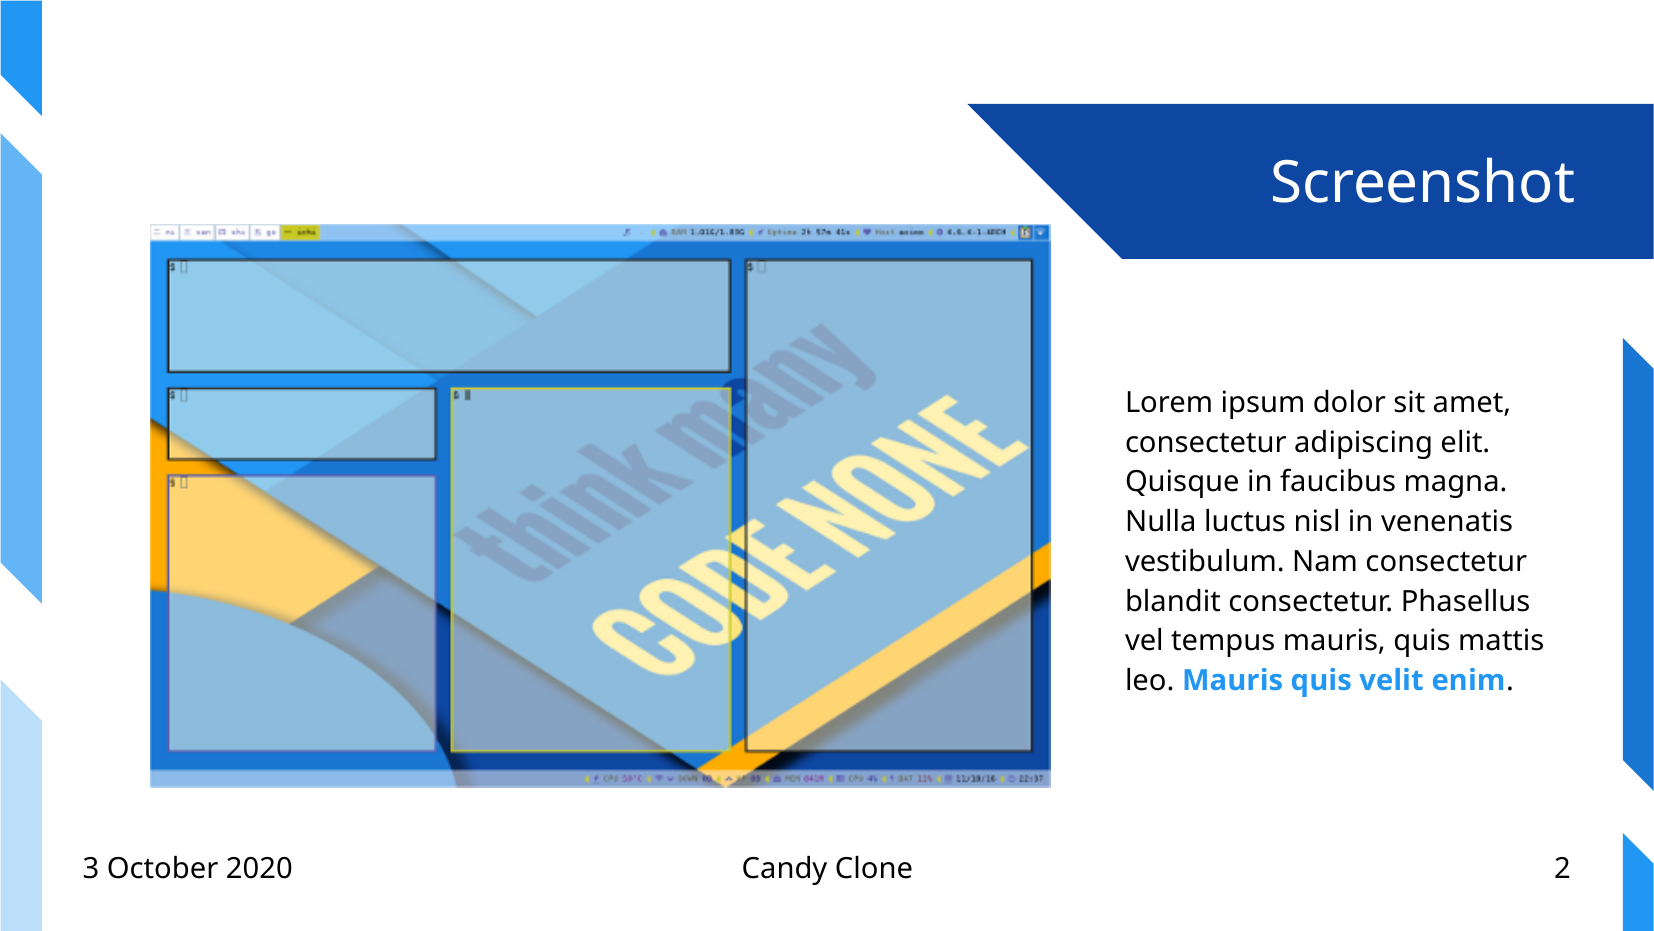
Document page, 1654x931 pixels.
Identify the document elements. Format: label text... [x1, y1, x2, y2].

title Screenshot [1050, 105, 1576, 256]
subtitle Lorem ipsum dolor sit amet, consectetur adipiscing elit. Quisque in faucibus magna. Nulla luctus nisl in venenatis vestibulum. Nam consectetur blandit consectetur. Phasellus vel tempus mauris, quis mattis leo. Mauris quis velit enim. [1125, 270, 1546, 811]
picture [150, 224, 1051, 788]
